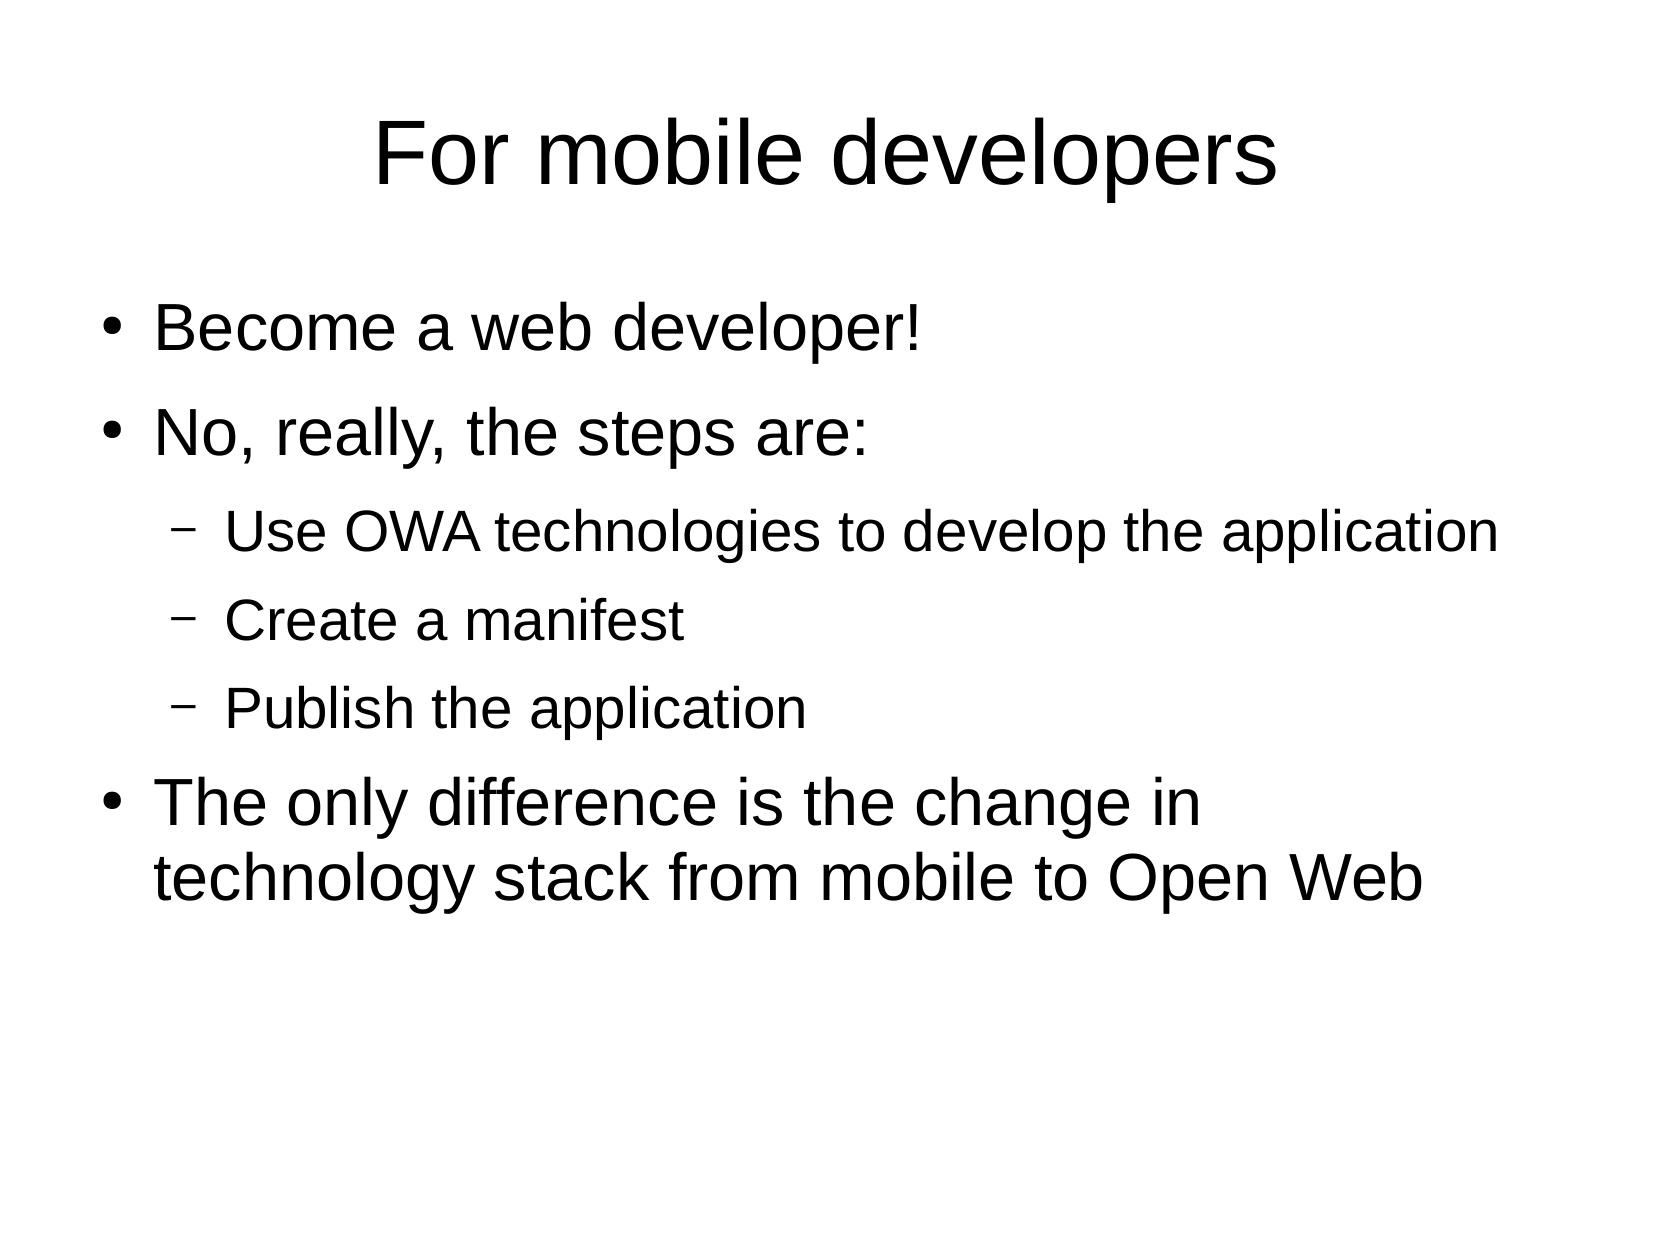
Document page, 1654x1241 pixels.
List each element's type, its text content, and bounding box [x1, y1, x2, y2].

list Become a web developer! No, really, the steps are: Use OWA technologies to develop the application Create a manifest Publish the application The only difference is the change in technology stack from mobile to Open Web [82, 290, 1538, 1010]
title For mobile developers [82, 49, 1571, 257]
